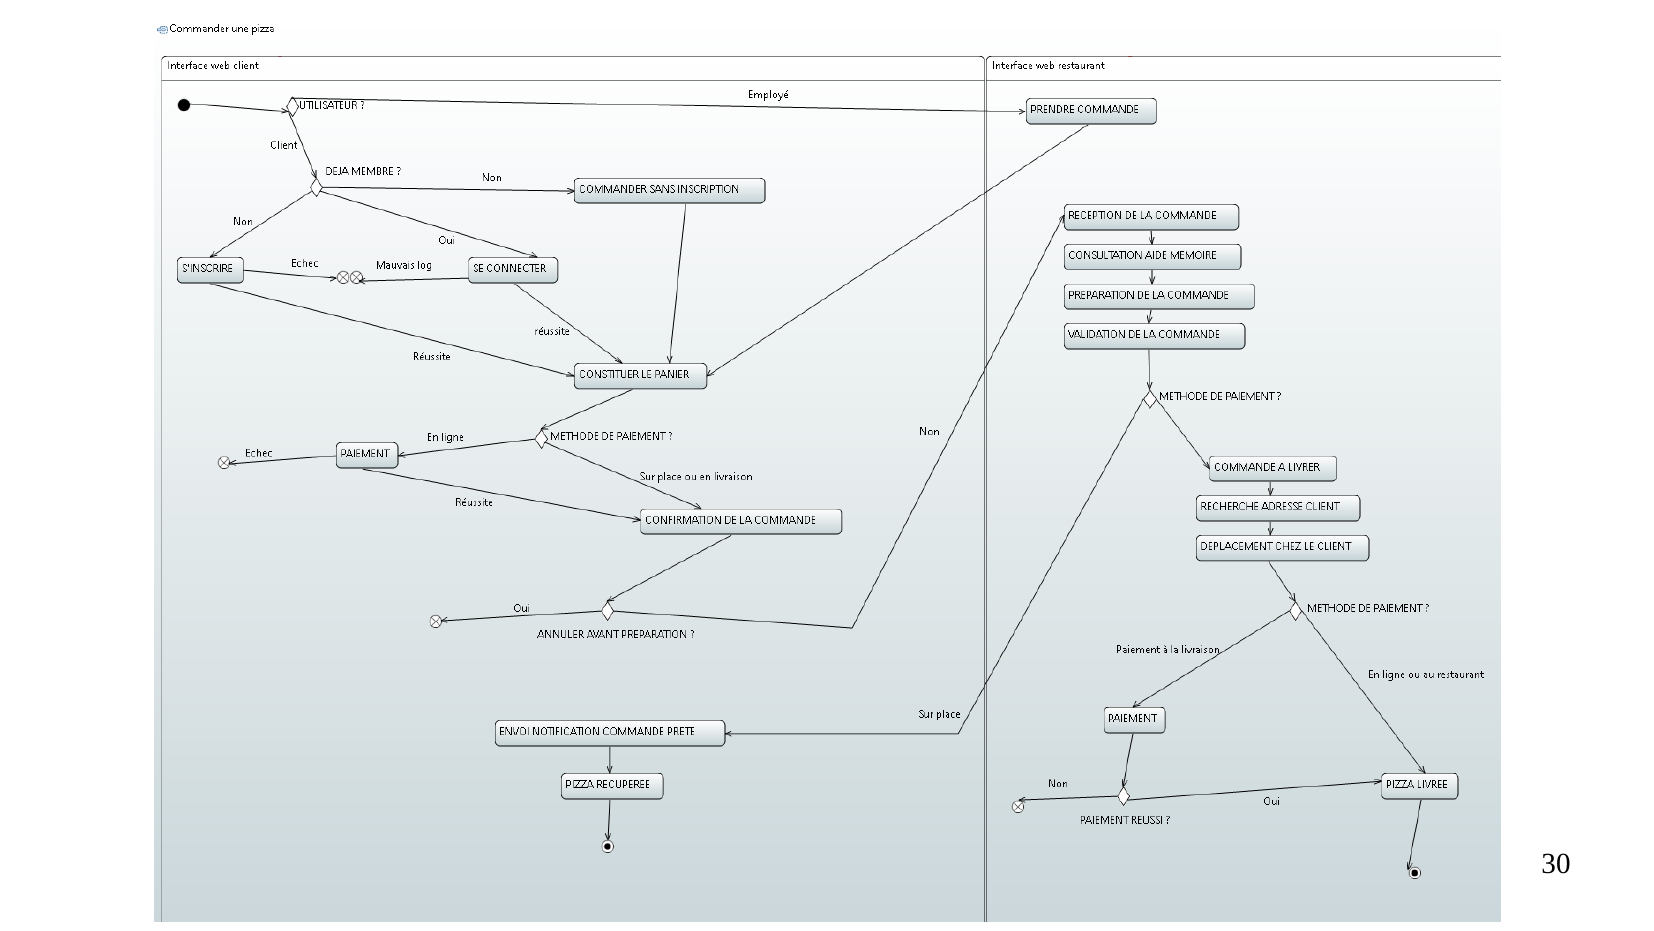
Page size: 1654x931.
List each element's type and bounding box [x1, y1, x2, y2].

picture [154, 22, 1501, 922]
